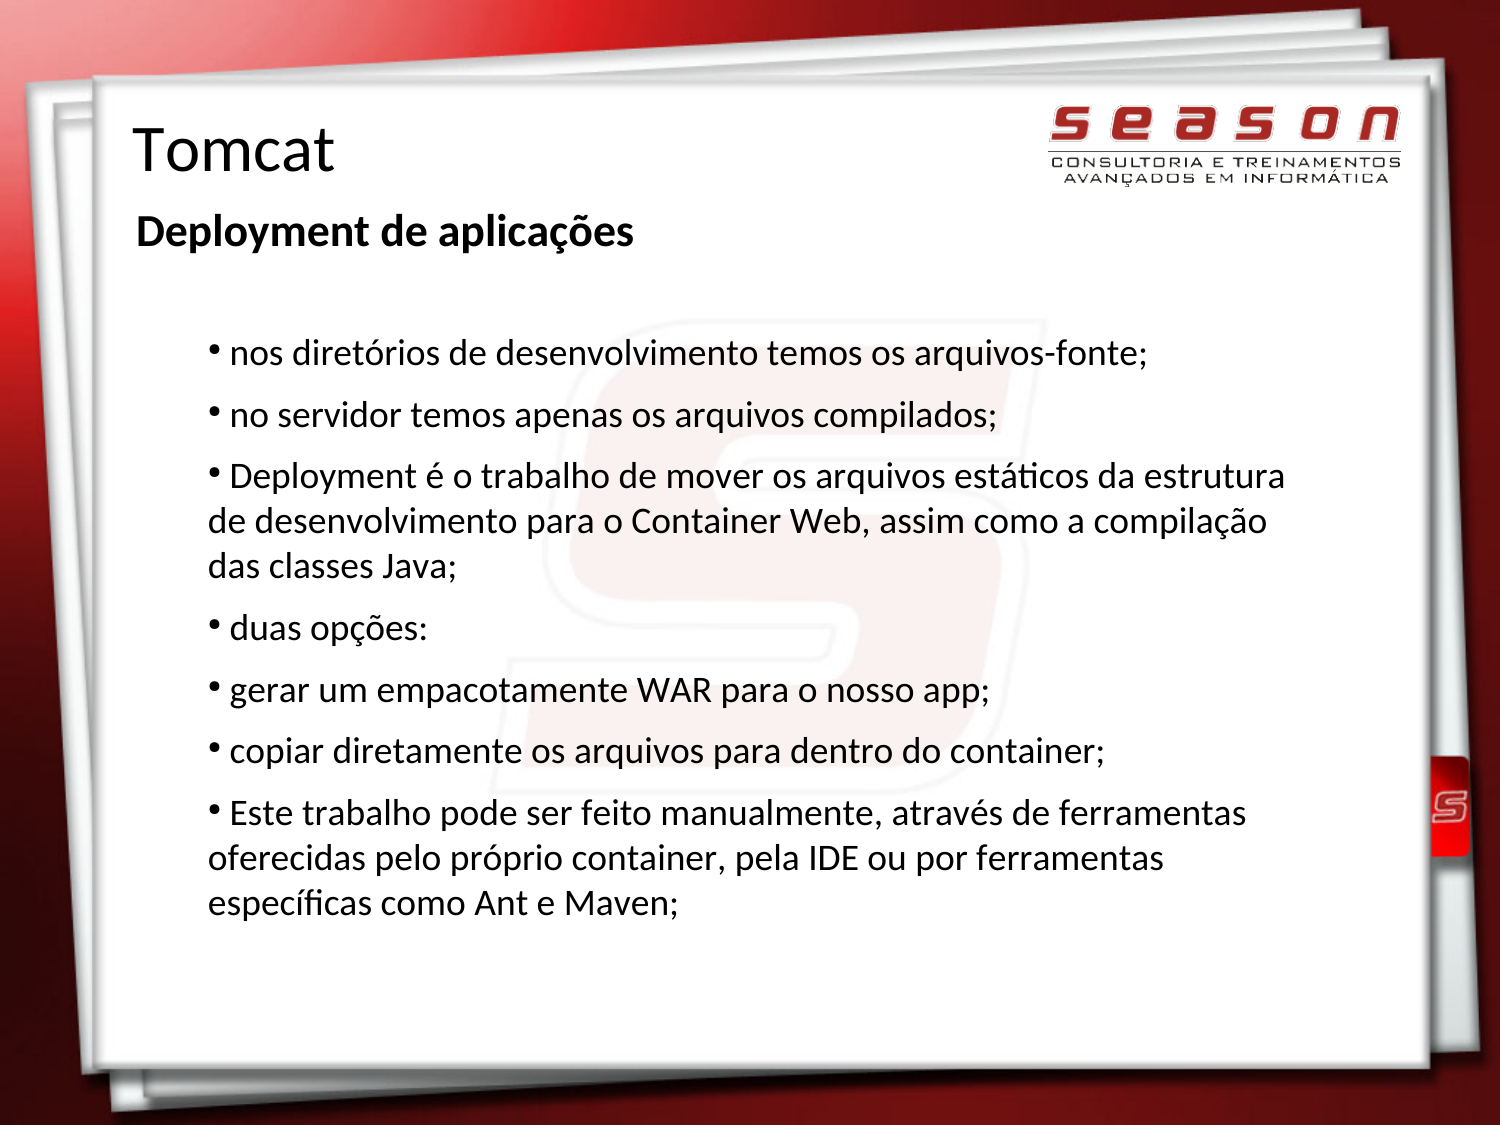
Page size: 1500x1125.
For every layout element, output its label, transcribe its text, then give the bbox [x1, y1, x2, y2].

picture [0, 0, 1500, 1125]
text_box Deployment de aplicações [119, 200, 1300, 256]
title Tomcat [118, 33, 1394, 257]
text_box nos diretórios de desenvolvimento temos os arquivos-fonte; no servidor temos apenas os arquivos compilados; Deployment é o trabalho de mover os arquivos estáticos da estrutura de desenvolvimento para o Container Web, assim como a compilação das classes Java; duas opções: gerar um empacotamente WAR para o nosso app; copiar diretamente os arquivos para dentro do container; Este trabalho pode ser feito manualmente, através de ferramentas oferecidas pelo próprio container, pela IDE ou por ferramentas específicas como Ant e Maven; [207, 305, 1328, 946]
